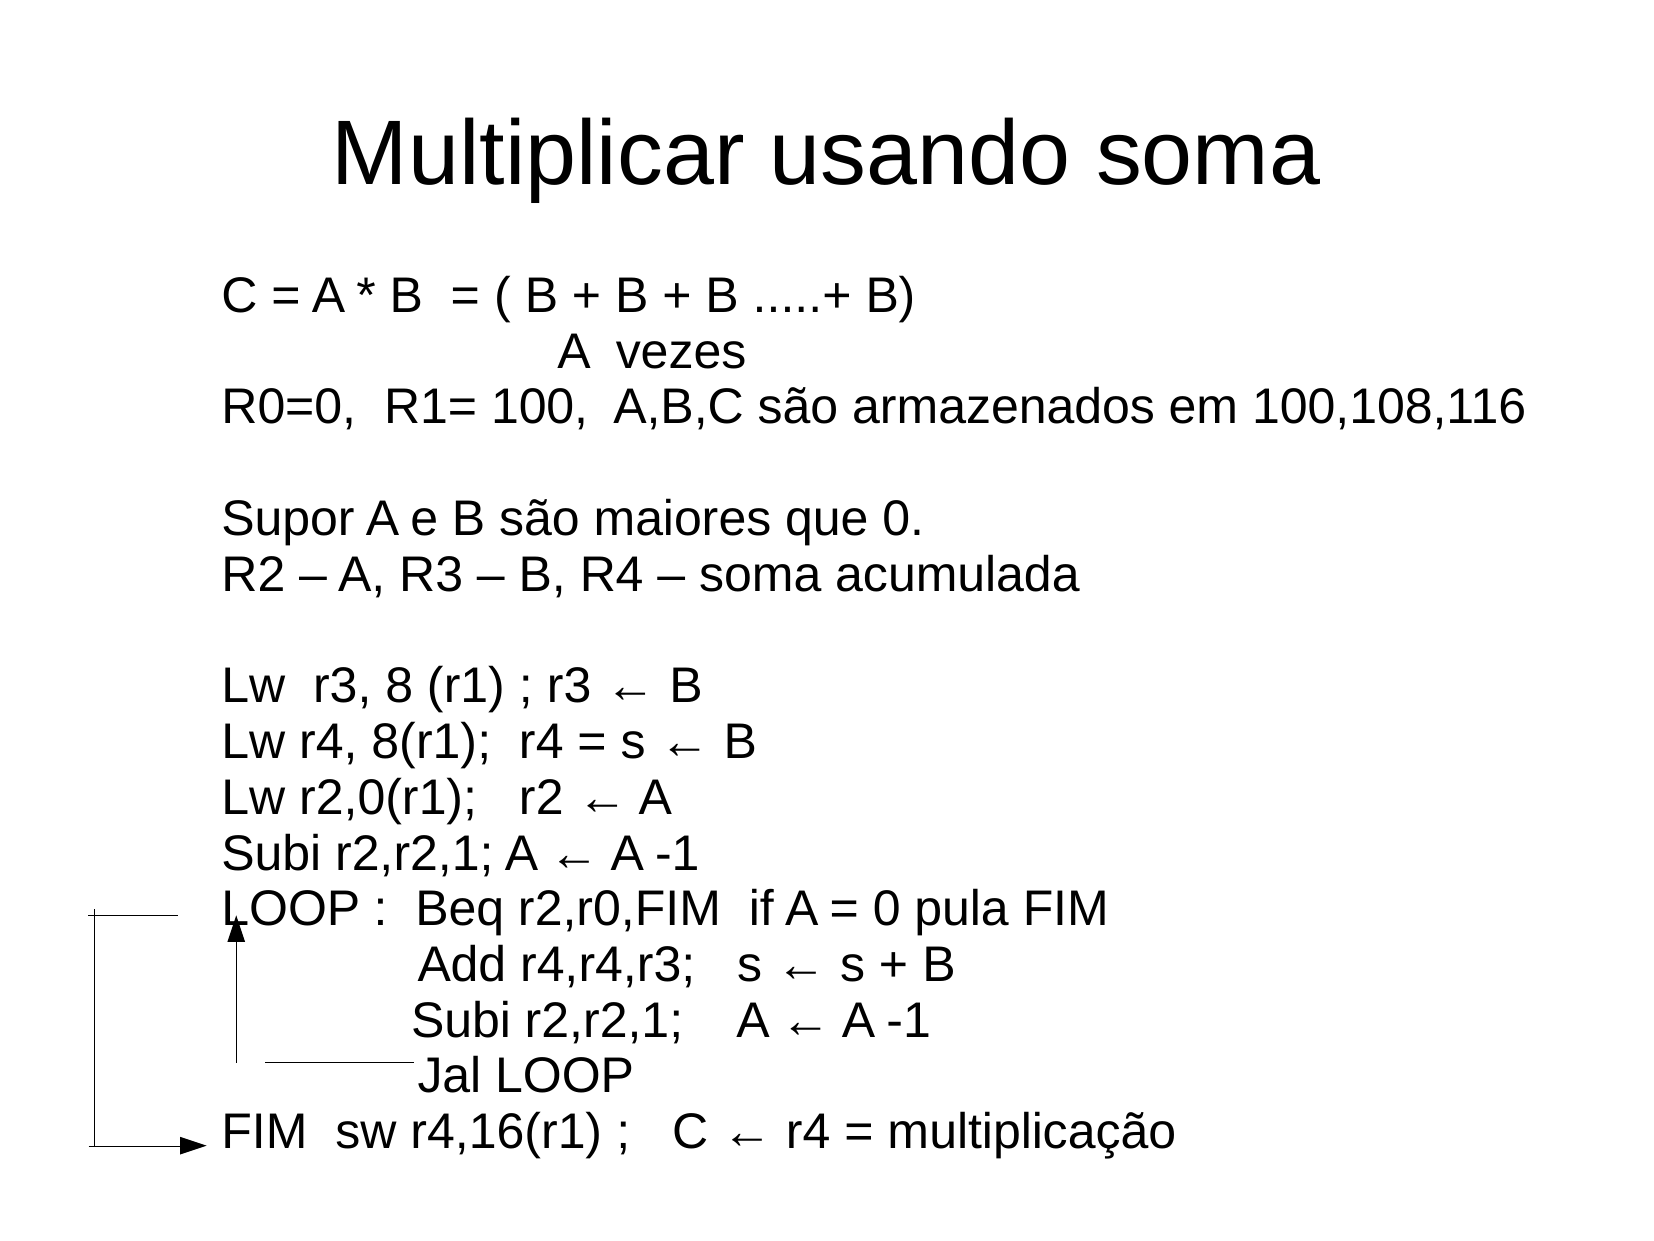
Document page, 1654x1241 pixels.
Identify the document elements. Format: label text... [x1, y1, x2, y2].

title Multiplicar usando soma [82, 56, 1571, 250]
text_box C = A * B = ( B + B + B .....+ B) A vezes R0=0, R1= 100, A,B,C são armazenados em 100,108,116 Supor A e B são maiores que 0. R2 – A, R3 – B, R4 – soma acumulada Lw r3, 8 (r1) ; r3 ← B Lw r4, 8(r1); r4 = s ← B Lw r2,0(r1); r2 ← A Subi r2,r2,1; A ← A -1 LOOP : Beq r2,r0,FIM if A = 0 pula FIM Add r4,r4,r3; s ← s + B Subi r2,r2,1; A ← A -1 Jal LOOP FIM sw r4,16(r1) ; C ← r4 = multiplicação [206, 259, 1546, 1176]
